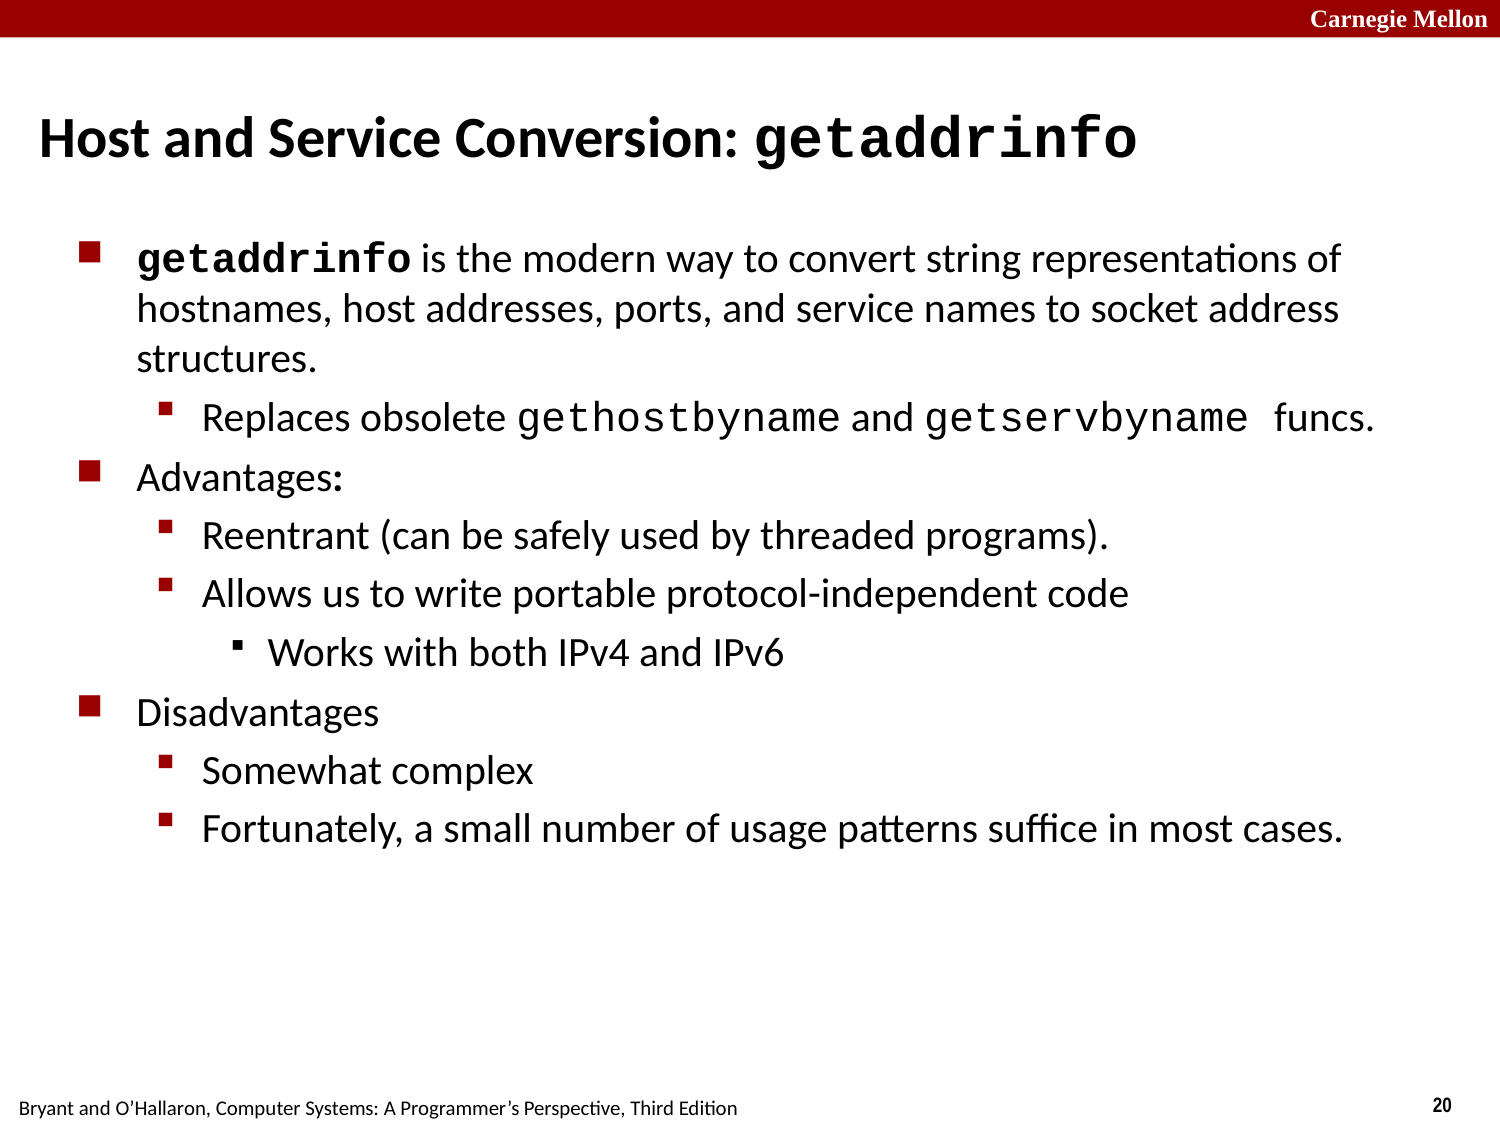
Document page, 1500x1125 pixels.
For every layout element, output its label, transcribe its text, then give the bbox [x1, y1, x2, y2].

title Host and Service Conversion: getaddrinfo [24, 71, 1488, 197]
list getaddrinfo is the modern way to convert string representations of hostnames, host addresses, ports, and service names to socket address structures. Replaces obsolete gethostbyname and getservbyname funcs. Advantages: Reentrant (can be safely used by threaded programs). Allows us to write portable protocol-independent code Works with both IPv4 and IPv6 Disadvantages Somewhat complex Fortunately, a small number of usage patterns suffice in most cases. [65, 223, 1450, 1088]
